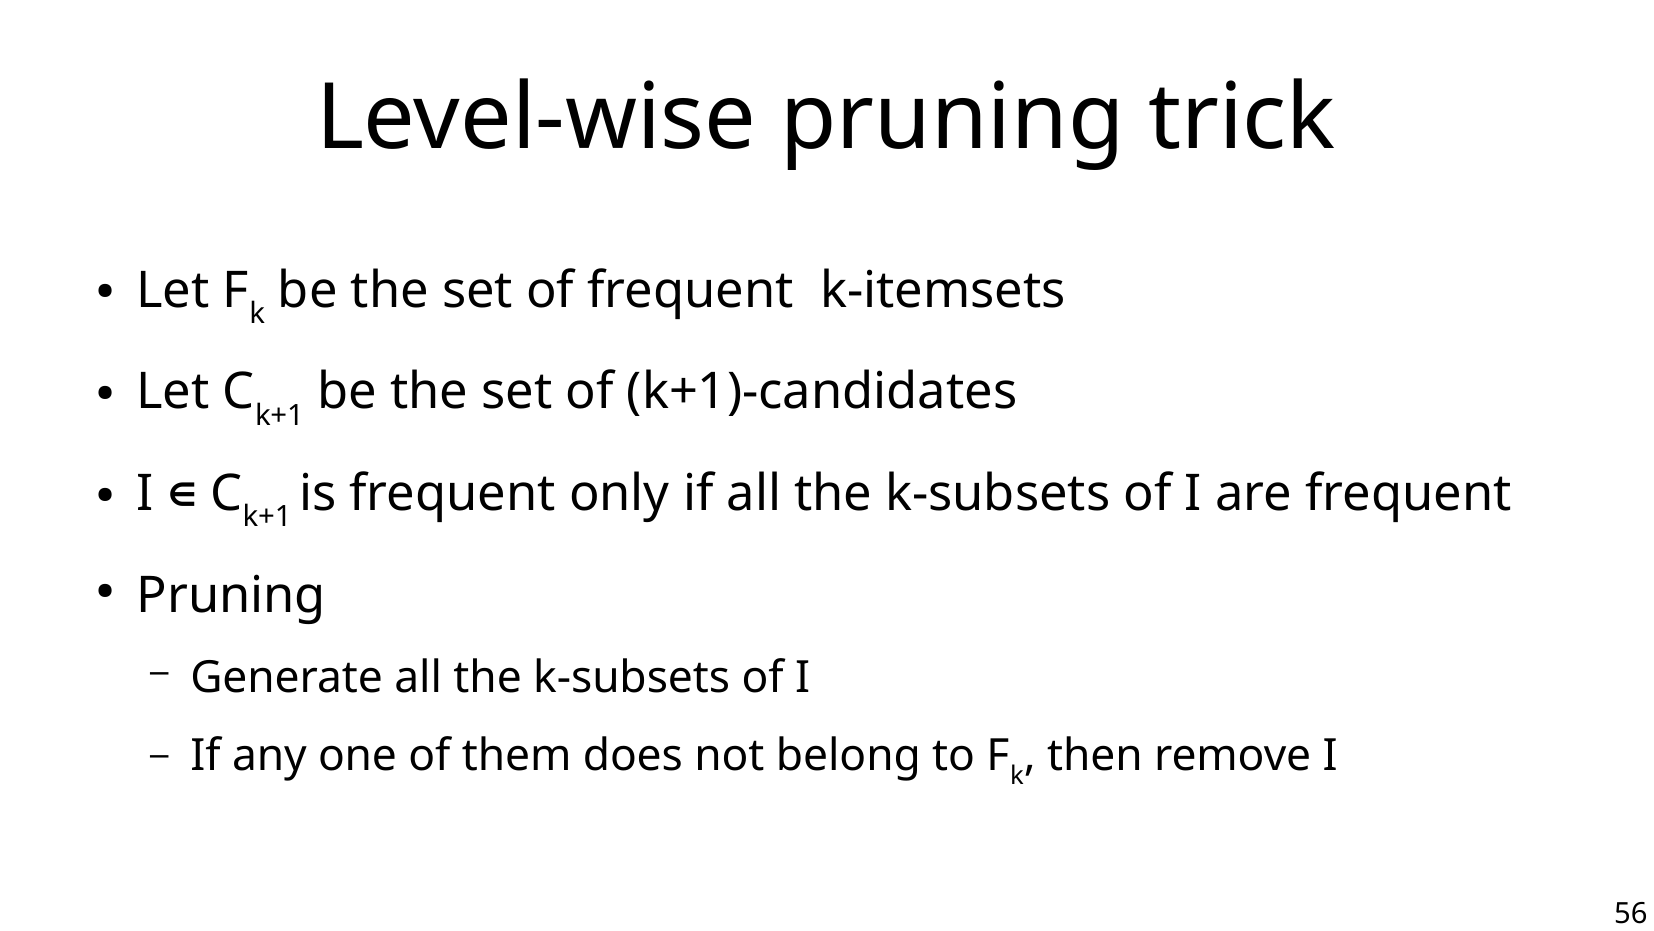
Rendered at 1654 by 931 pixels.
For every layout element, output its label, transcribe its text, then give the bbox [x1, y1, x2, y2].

list Let Fk be the set of frequent k-itemsets Let Ck+1 be the set of (k+1)-candidates I ∊ Ck+1 is frequent only if all the k-subsets of I are frequent Pruning Generate all the k-subsets of I If any one of them does not belong to Fk, then remove I [82, 253, 1571, 793]
title Level-wise pruning trick [82, 1, 1571, 226]
